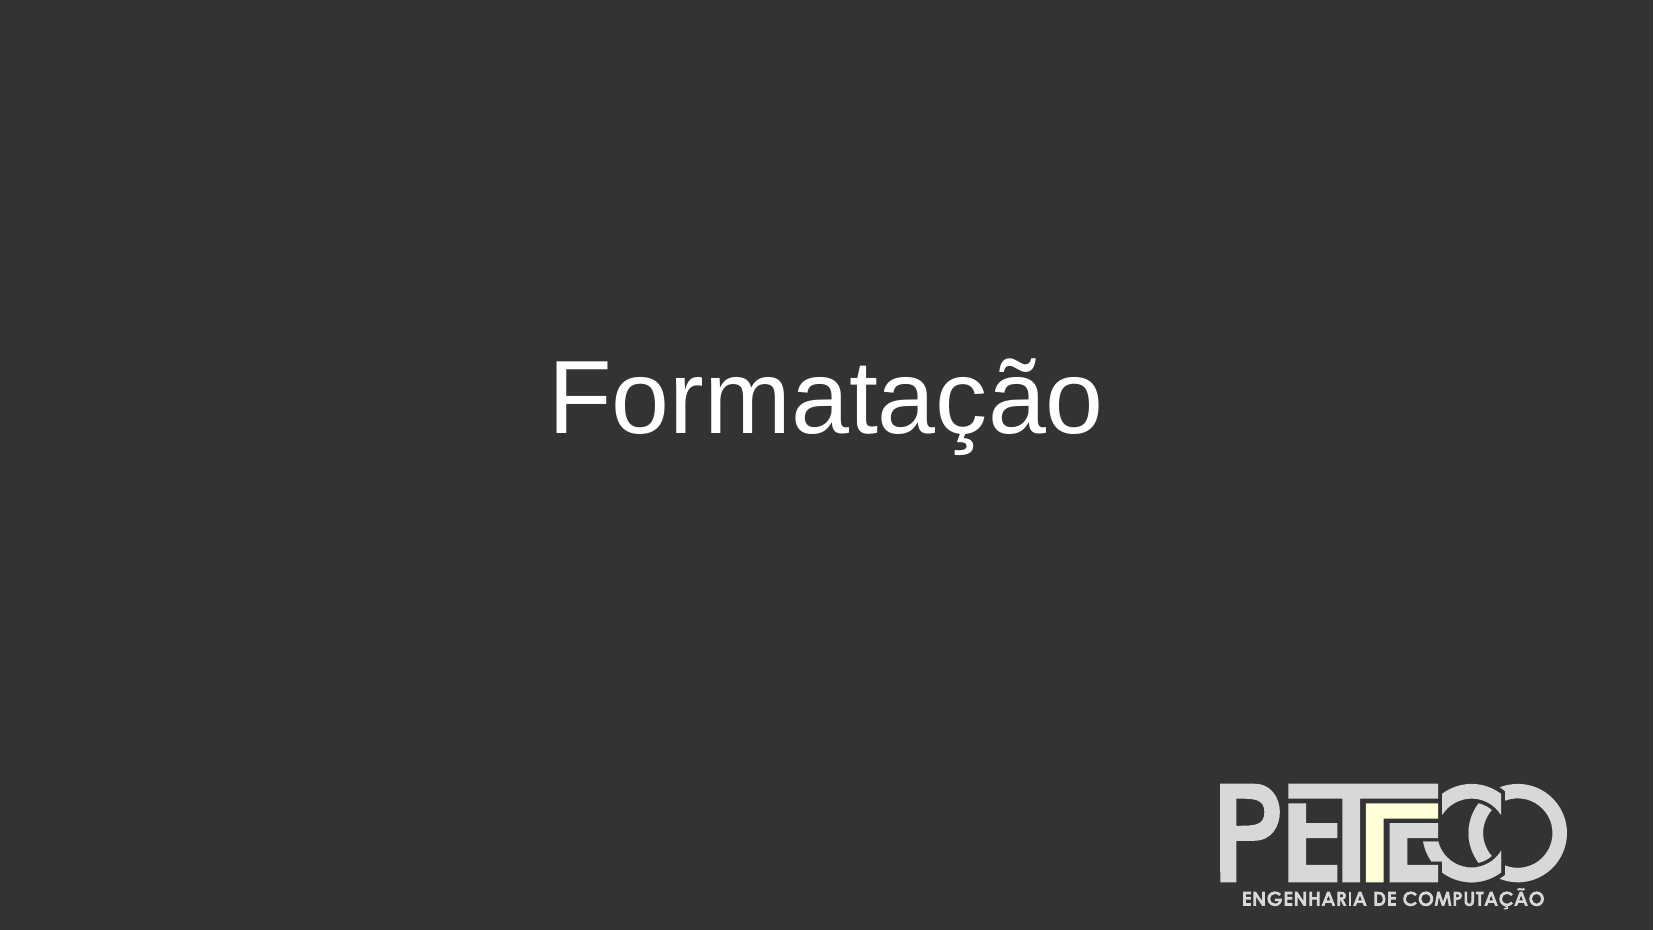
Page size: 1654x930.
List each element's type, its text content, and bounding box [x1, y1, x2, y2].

subtitle Formatação [82, 37, 1571, 757]
